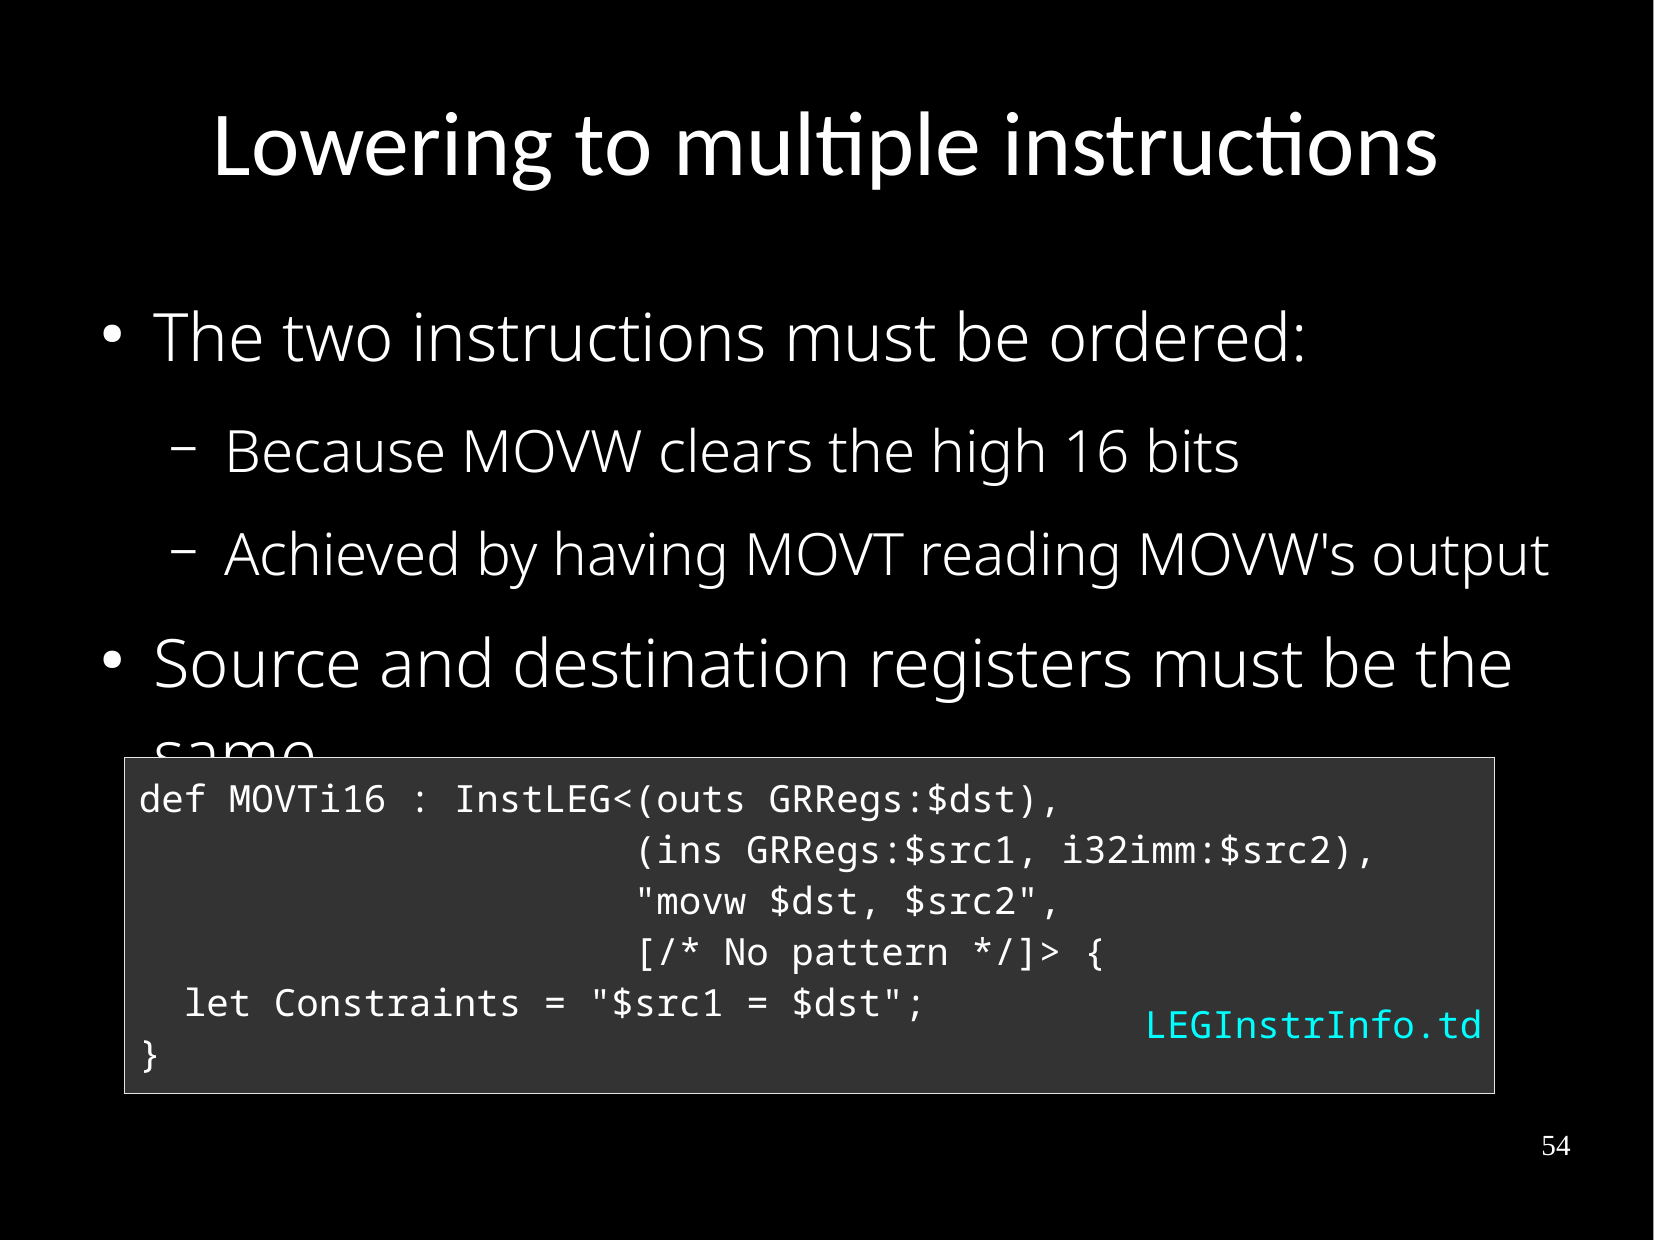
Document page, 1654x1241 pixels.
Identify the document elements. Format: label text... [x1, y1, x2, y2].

text_box LEGInstrInfo.td [927, 998, 1495, 1043]
list The two instructions must be ordered: Because MOVW clears the high 16 bits Achieved by having MOVT reading MOVW's output Source and destination registers must be the same Use 'Constraints' in Tablegen (unless using pseudo) [82, 290, 1571, 1010]
title Lowering to multiple instructions [82, 49, 1571, 257]
text_box def MOVTi16 : InstLEG<(outs GRRegs:$dst), (ins GRRegs:$src1, i32imm:$src2), "movw $dst, $src2", [/* No pattern */]> { let Constraints = "$src1 = $dst"; } [124, 757, 1495, 1052]
